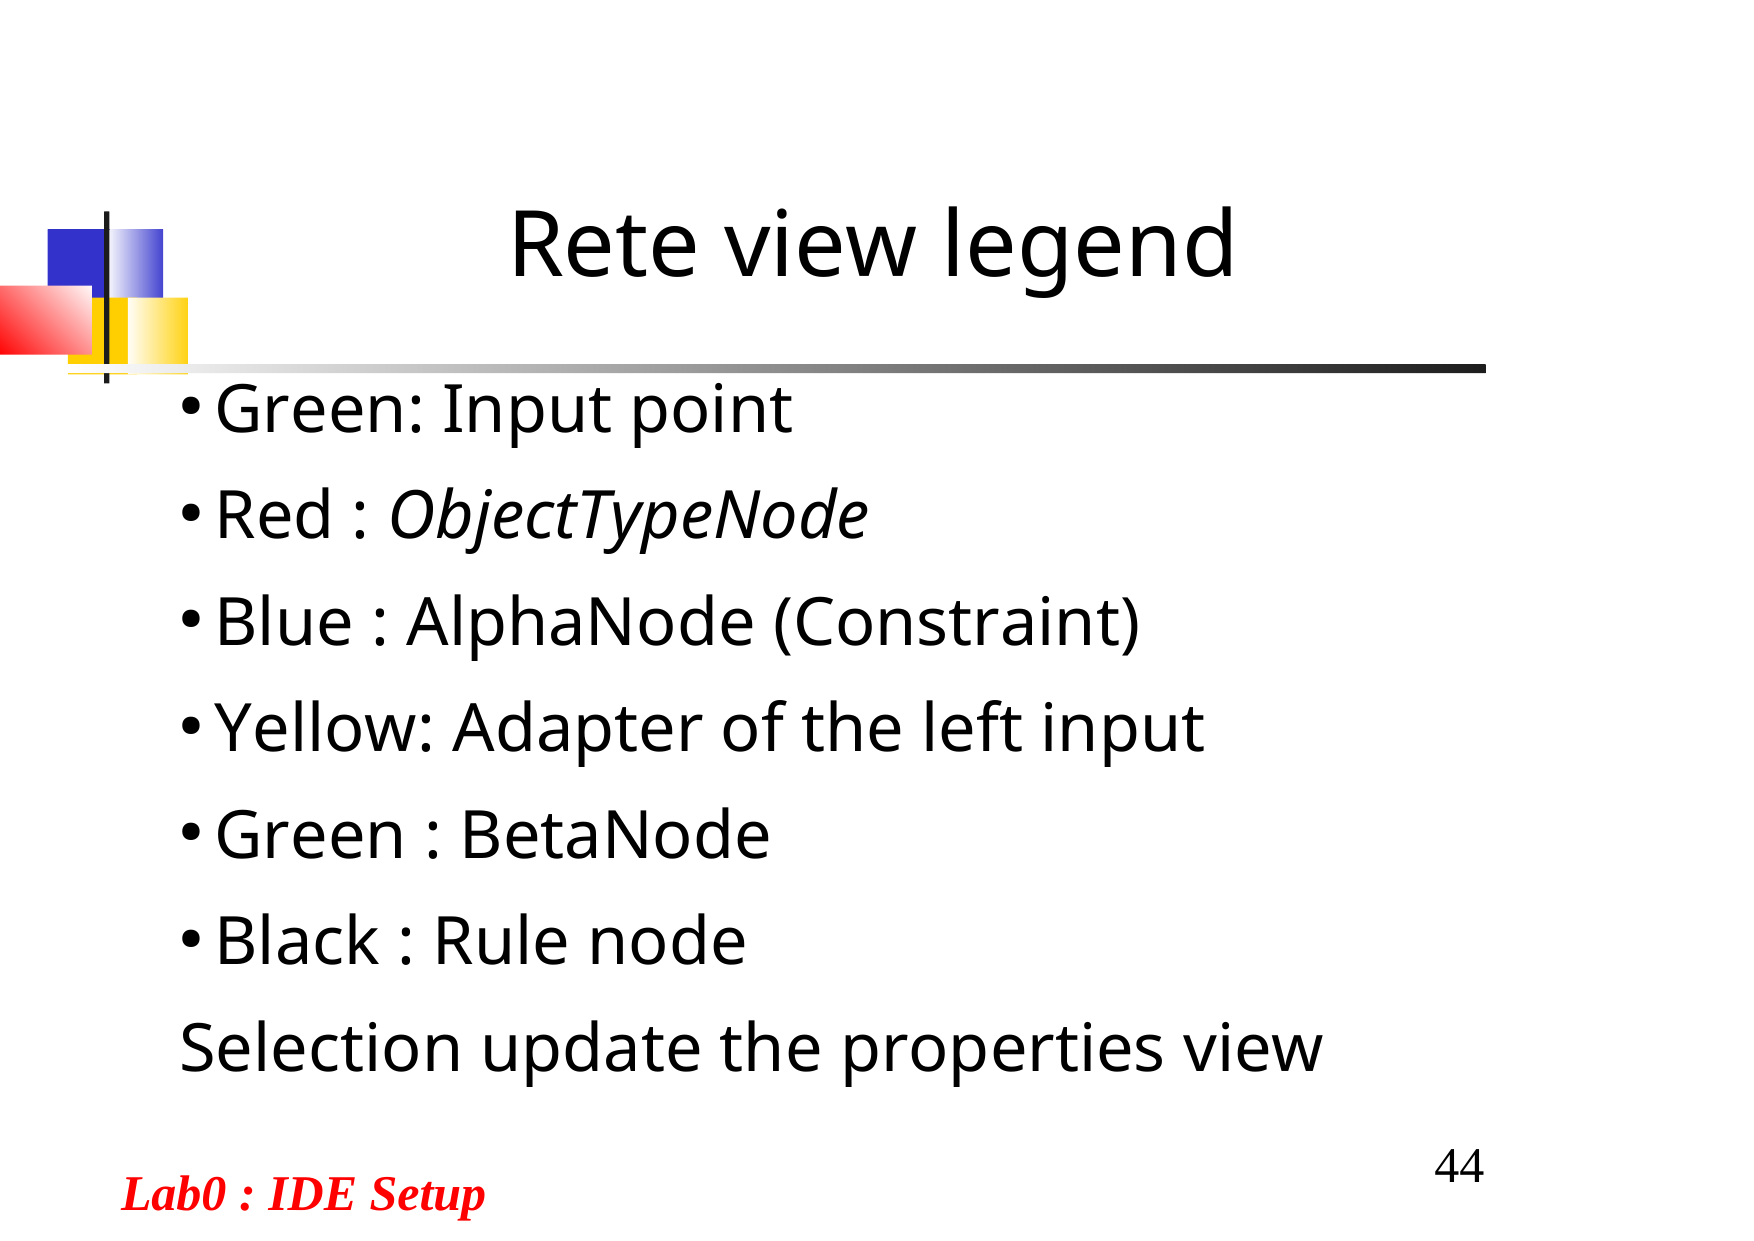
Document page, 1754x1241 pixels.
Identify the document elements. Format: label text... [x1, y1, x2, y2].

title Rete view legend [179, 139, 1567, 351]
text_box Lab0 : IDE Setup [106, 1157, 649, 1233]
list Green: Input point Red : ObjectTypeNode Blue : AlphaNode (Constraint) Yellow: Adapter of the left input Green : BetaNode Black : Rule node Selection update the properties view [179, 371, 1567, 1091]
